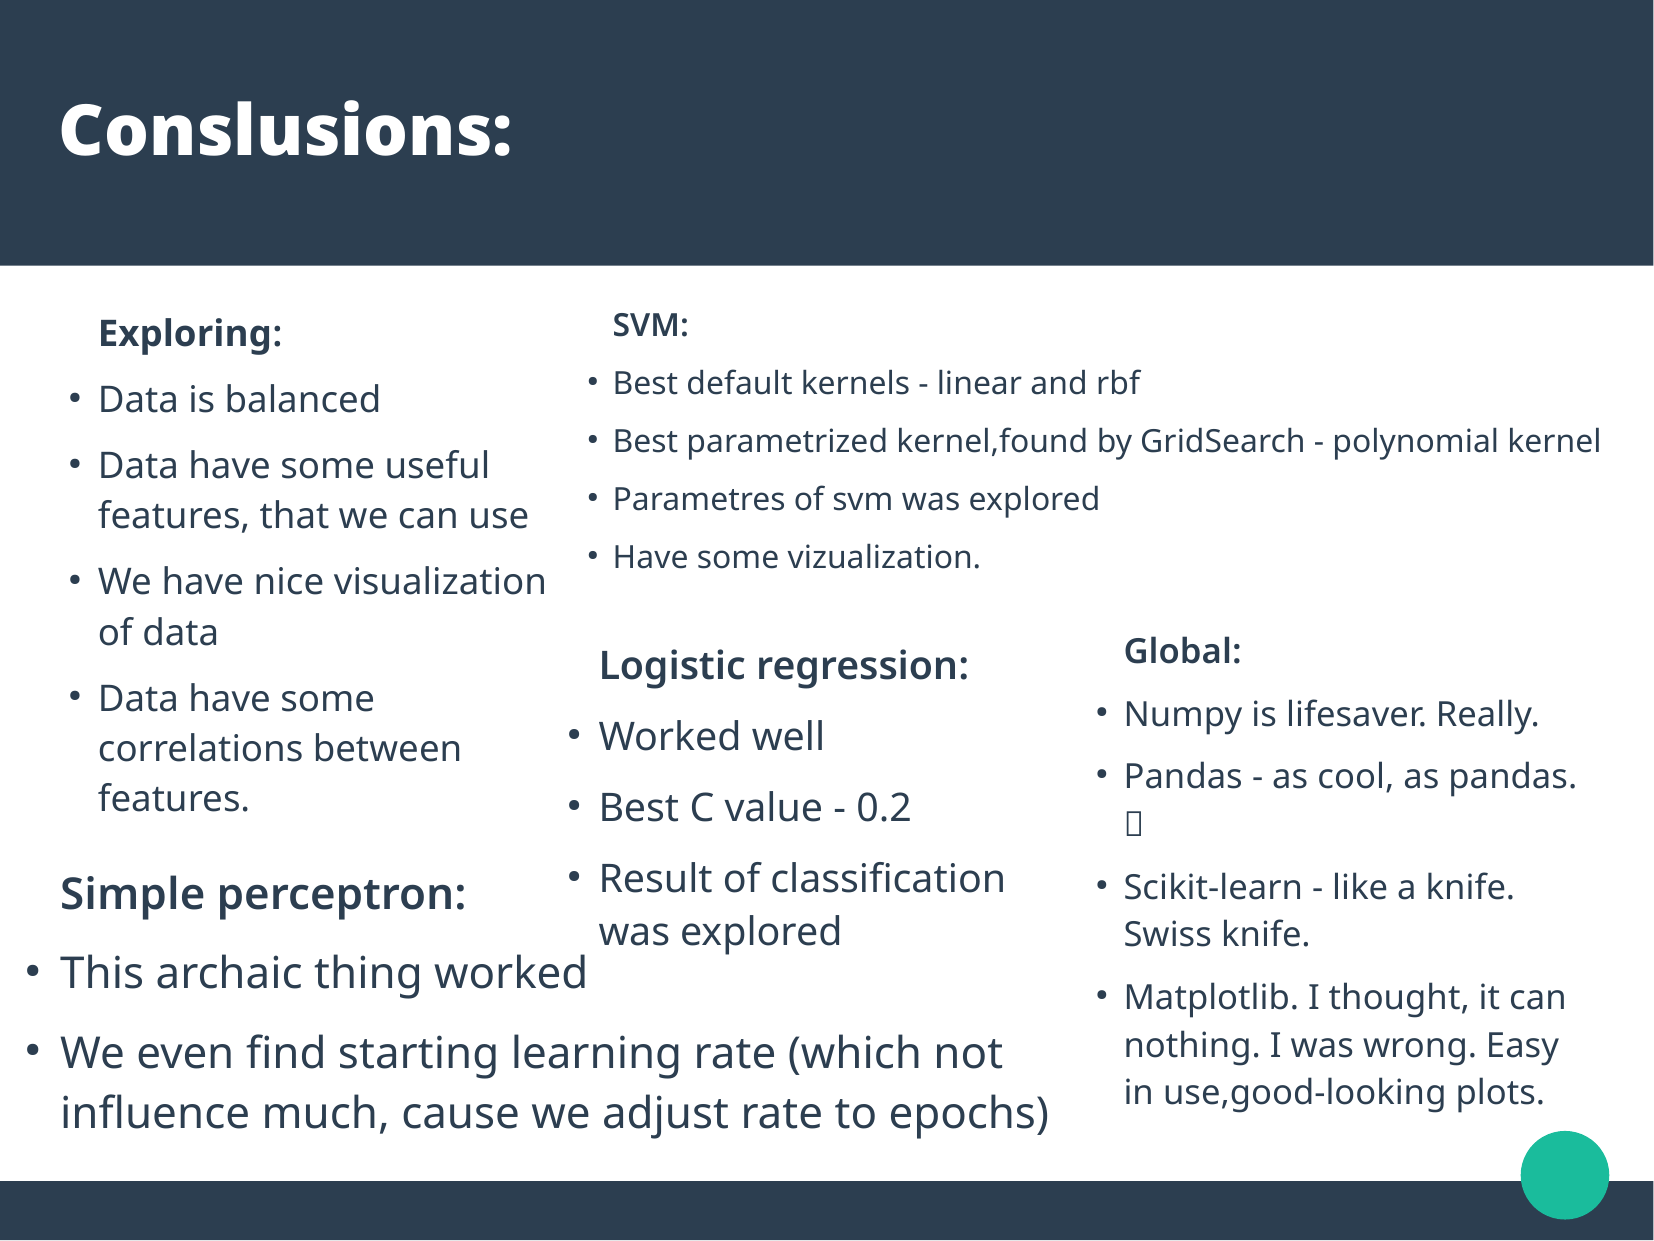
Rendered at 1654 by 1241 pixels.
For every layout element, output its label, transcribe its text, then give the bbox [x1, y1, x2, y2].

list Simple perceptron: This archaic thing worked We even find starting learning rate (which not influence much, cause we adjust rate to epochs) [13, 862, 1063, 1146]
list SVM: Best default kernels - linear and rbf Best parametrized kernel,found by GridSearch - polynomial kernel Parametres of svm was explored Have some vizualization. [578, 302, 1607, 615]
list Logistic regression: Worked well Best C value - 0.2 Result of classification was explored [556, 637, 1052, 862]
list Global: Numpy is lifesaver. Really. Pandas - as cool, as pandas. 🐼 Scikit-learn - like a knife. Swiss knife. Matplotlib. I thought, it can nothing. I was wrong. Easy in use,good-looking plots. [1086, 625, 1581, 1134]
title Conslusions: [59, 49, 1595, 207]
list Exploring: Data is balanced Data have some useful features, that we can use We have nice visualization of data Data have some correlations between features. [58, 307, 554, 839]
